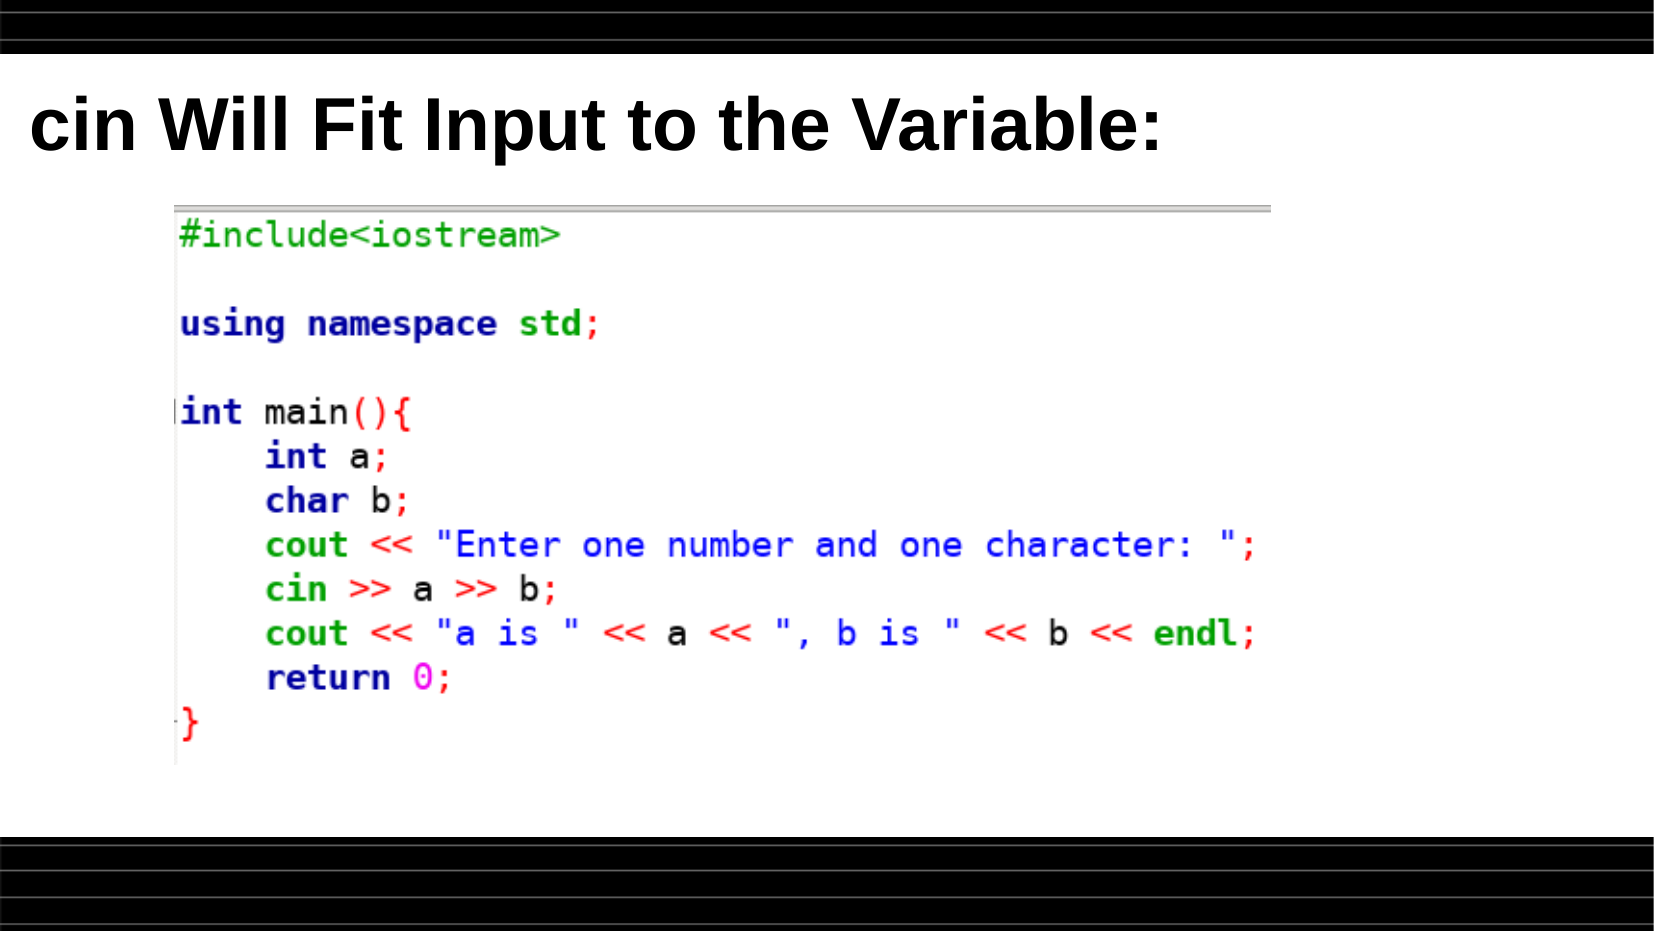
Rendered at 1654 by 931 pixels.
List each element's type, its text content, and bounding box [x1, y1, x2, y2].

text_box cin Will Fit Input to the Variable: [15, 75, 1591, 175]
picture [174, 205, 1271, 766]
picture [0, 837, 1654, 931]
picture [0, 0, 1654, 54]
